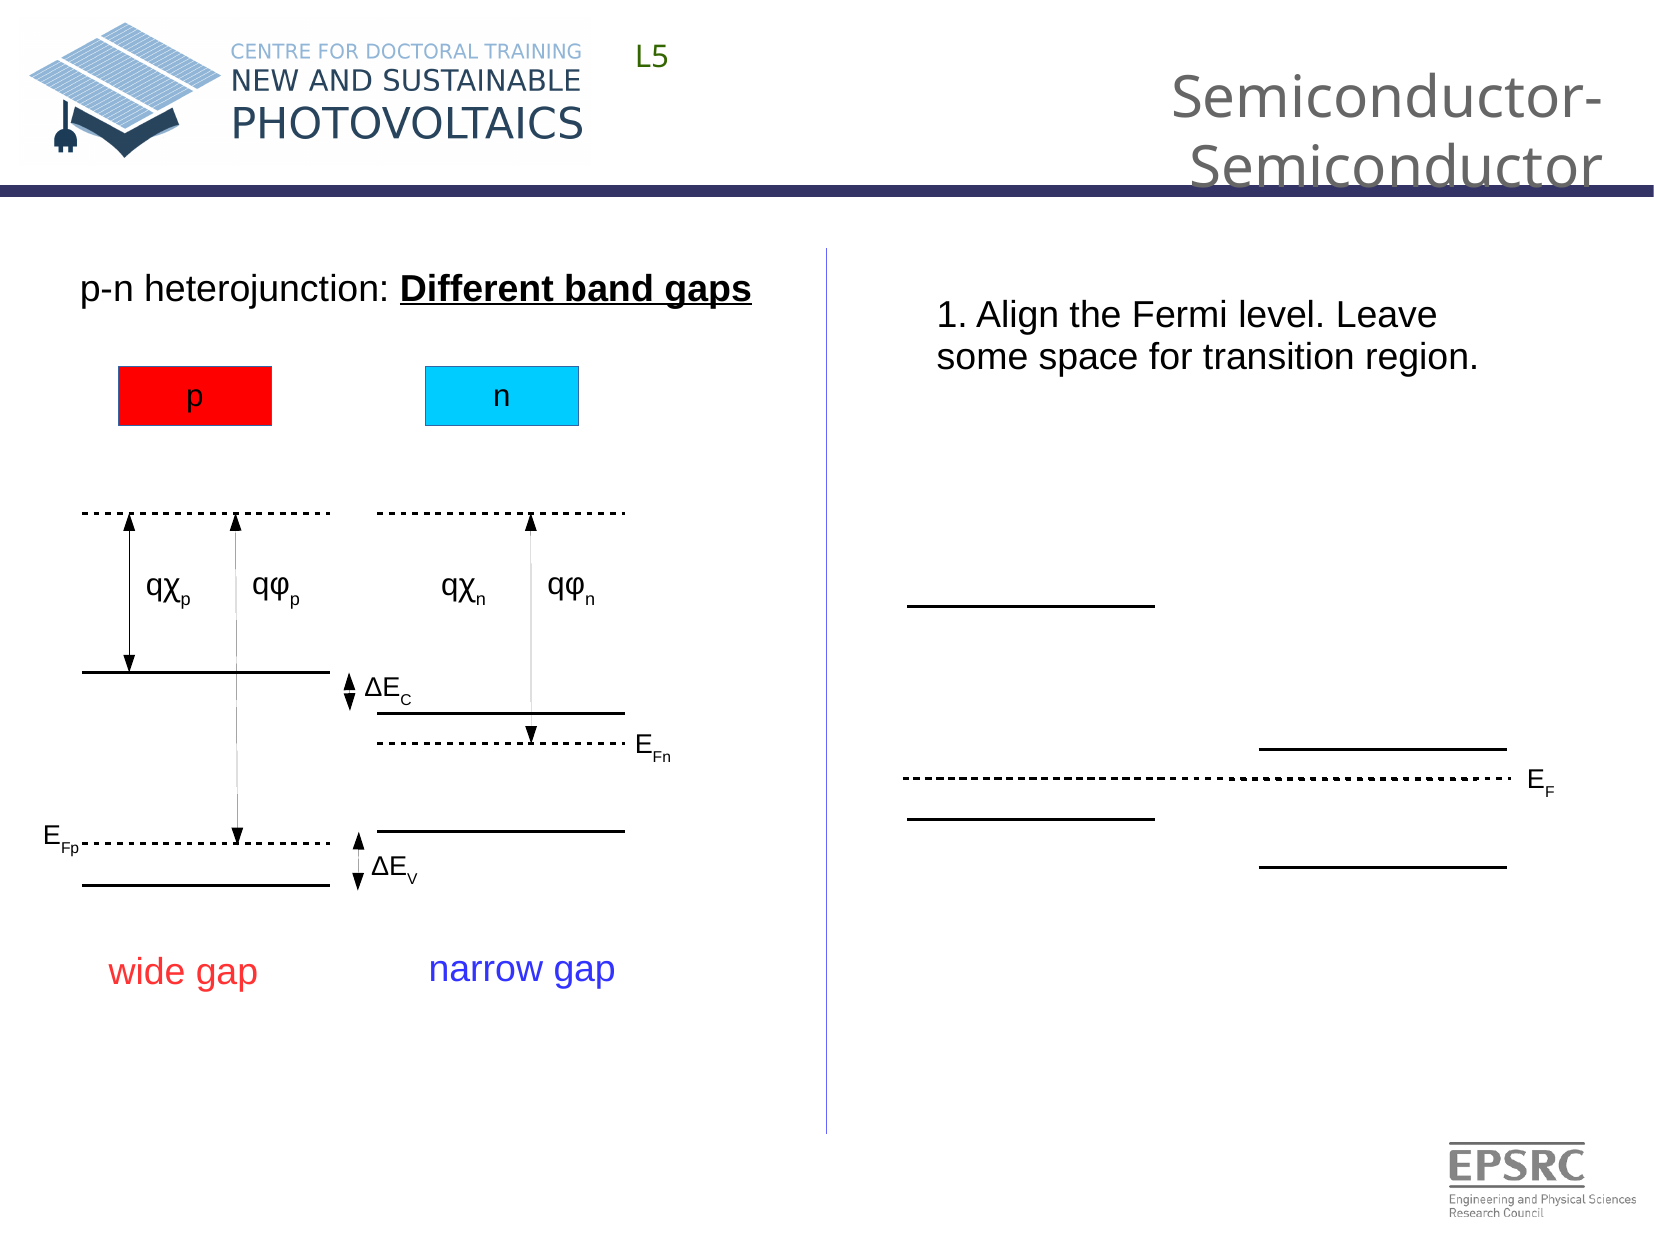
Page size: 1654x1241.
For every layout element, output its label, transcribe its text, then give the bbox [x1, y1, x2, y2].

text_box qφp [237, 559, 315, 618]
text_box Semiconductor-Semiconductor [767, 51, 1618, 142]
text_box L5 [620, 29, 880, 80]
text_box p [118, 366, 272, 426]
text_box qχp [131, 554, 207, 612]
text_box EFn [619, 721, 686, 774]
picture [19, 17, 591, 166]
picture [1449, 1142, 1636, 1217]
text_box ΔEC [349, 664, 483, 720]
text_box EFp [28, 812, 95, 868]
text_box qχn [426, 554, 502, 612]
text_box wide gap [93, 943, 273, 1001]
text_box EF [1512, 756, 1570, 808]
text_box 1. Align the Fermi level. Leave some space for transition region. [921, 285, 1499, 405]
text_box p-n heterojunction: Different band gaps [64, 259, 768, 317]
text_box ΔEV [356, 843, 490, 899]
text_box qφn [532, 559, 610, 618]
text_box n [425, 366, 579, 426]
text_box narrow gap [414, 940, 631, 998]
